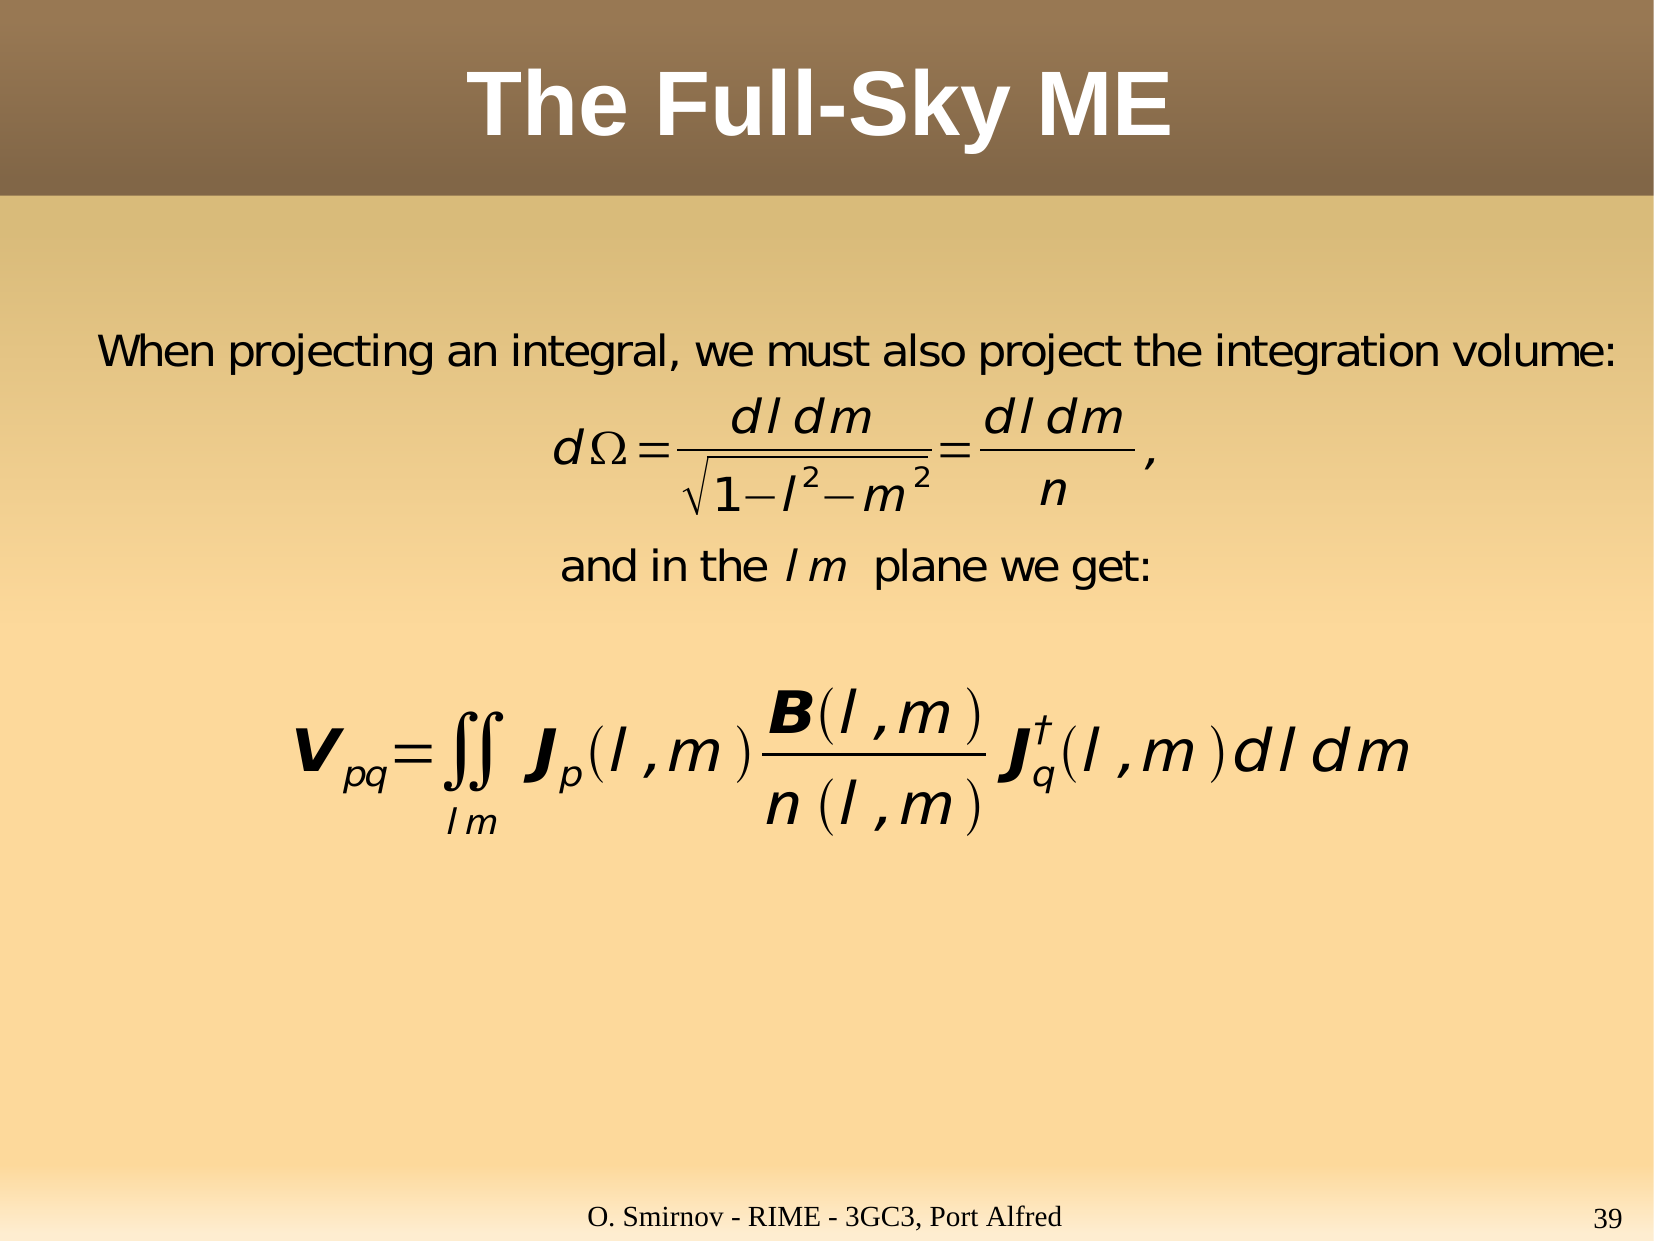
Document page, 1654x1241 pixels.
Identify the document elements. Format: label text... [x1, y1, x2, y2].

chart [88, 311, 1622, 988]
picture [0, 0, 1654, 1241]
title The Full-Sky ME [76, 0, 1565, 208]
